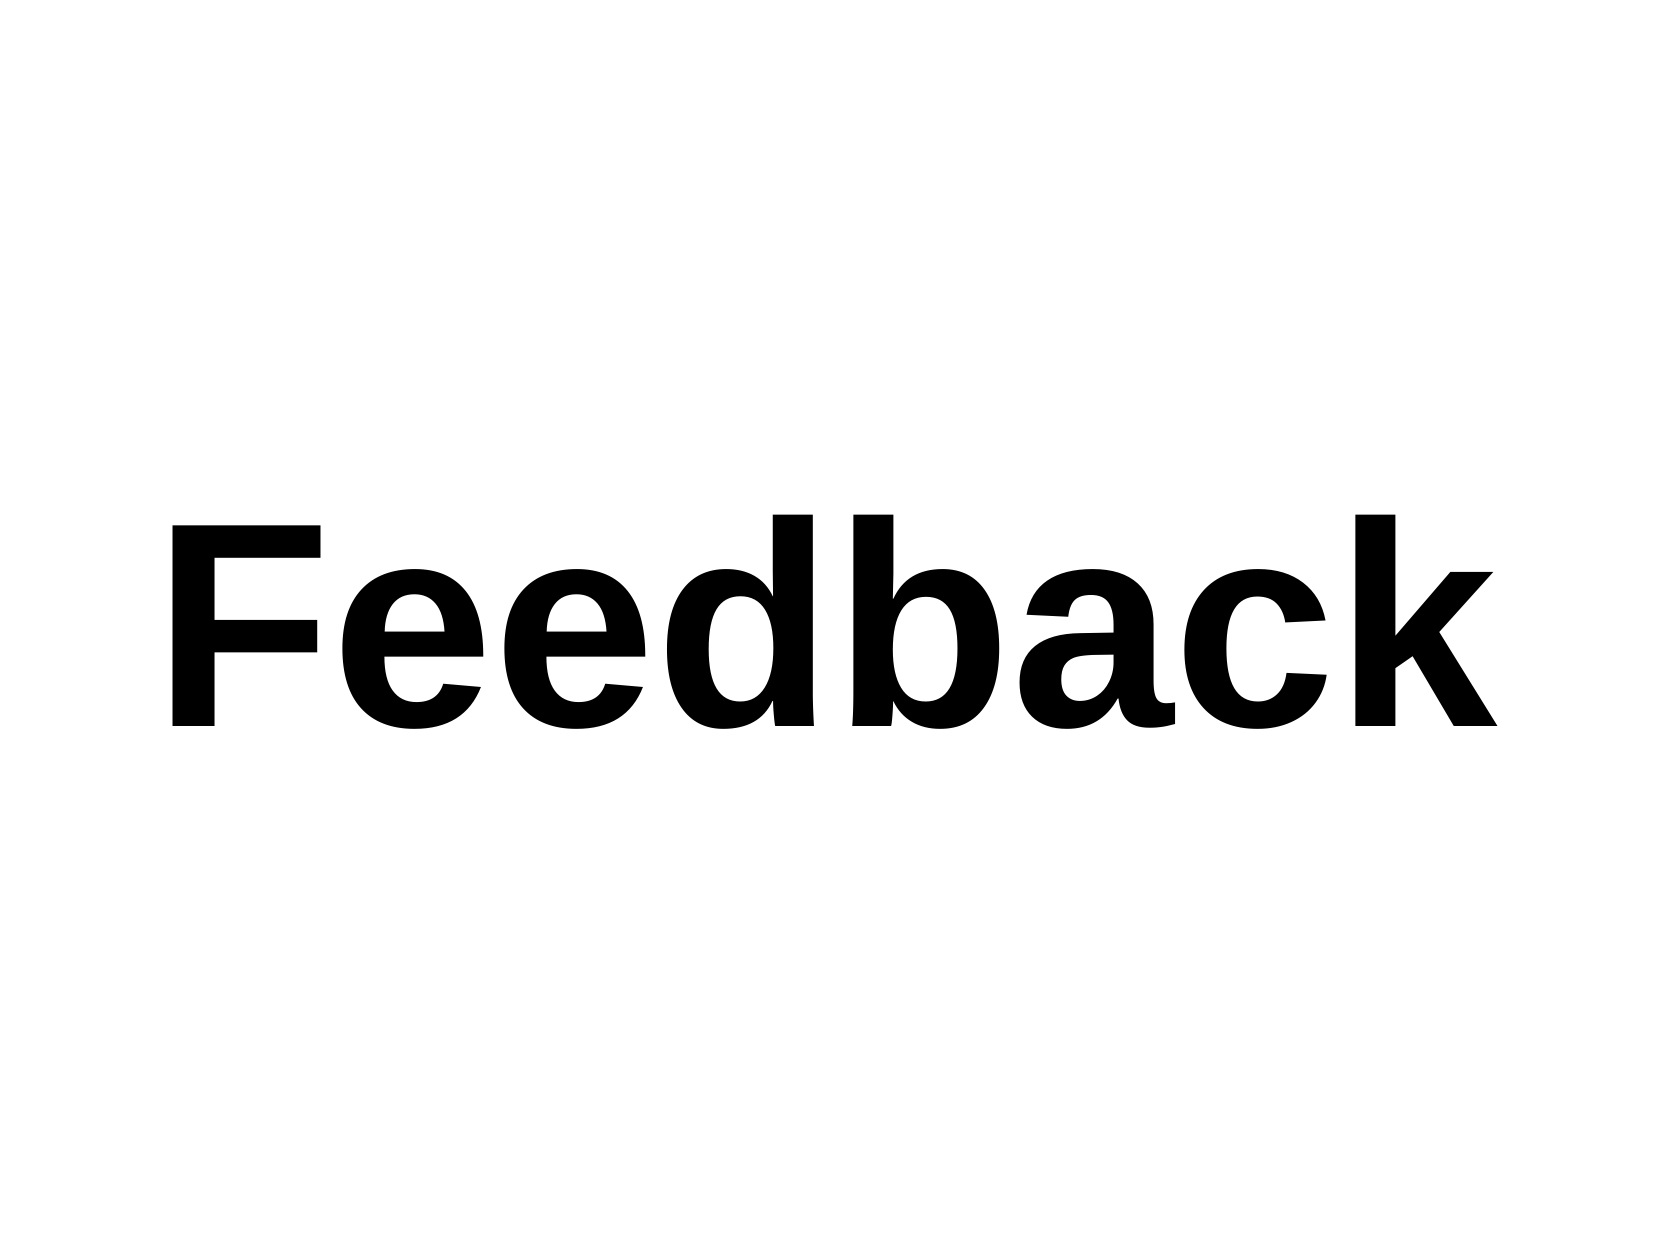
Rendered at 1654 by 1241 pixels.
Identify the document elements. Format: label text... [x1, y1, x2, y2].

title Feedback [82, 49, 1571, 1201]
